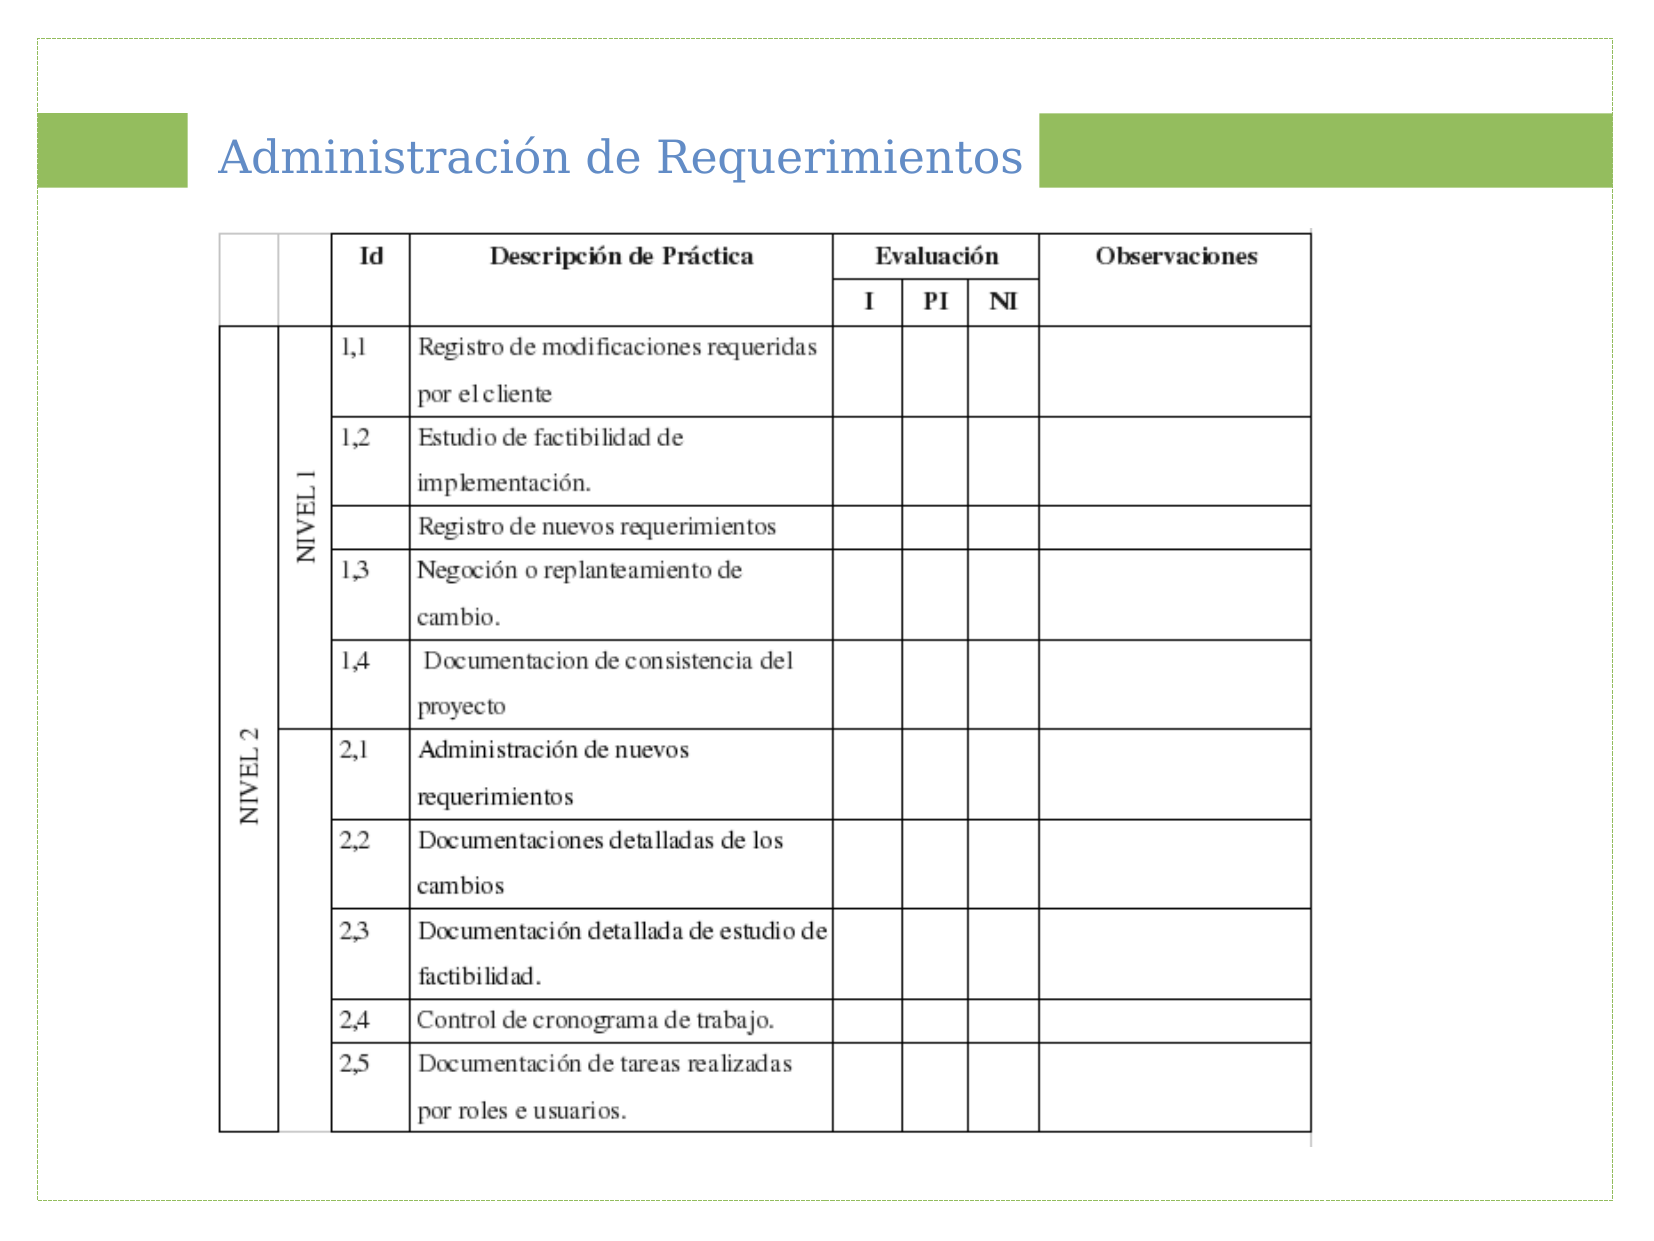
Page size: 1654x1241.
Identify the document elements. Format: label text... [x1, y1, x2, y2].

text_box [1039, 113, 1613, 188]
picture [212, 228, 1339, 1147]
text_box Administración de Requerimientos [203, 123, 1040, 192]
text_box [37, 113, 188, 188]
